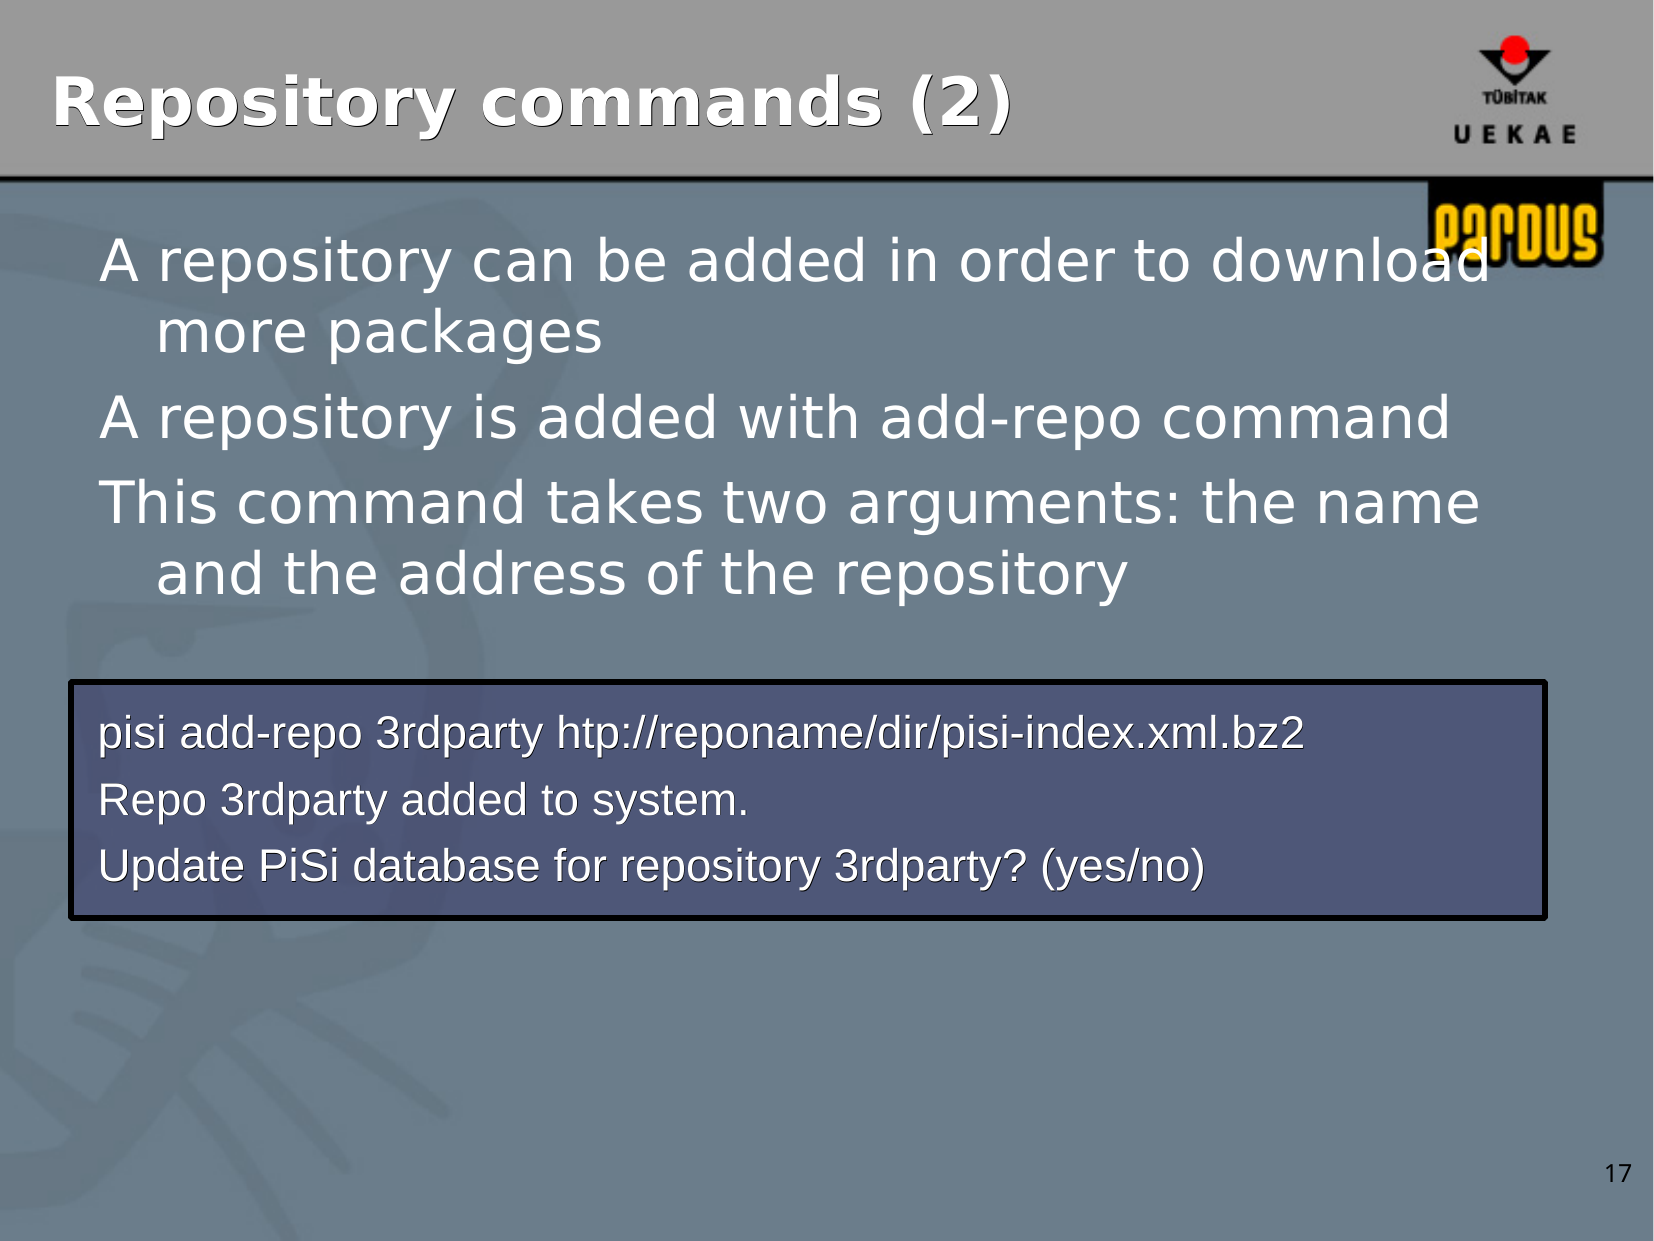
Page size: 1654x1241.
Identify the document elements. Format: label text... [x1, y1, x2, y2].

title Repository commands (2) [35, 43, 1449, 158]
picture [0, 0, 1654, 1241]
text_box [70, 681, 1546, 919]
list A repository can be added in order to download more packages A repository is added with add-repo command This command takes two arguments: the name and the address of the repository [84, 216, 1536, 614]
text_box pisi add-repo 3rdparty htp://reponame/dir/pisi-index.xml.bz2 Repo 3rdparty added to system. Update PiSi database for repository 3rdparty? (yes/no) [97, 703, 1600, 888]
